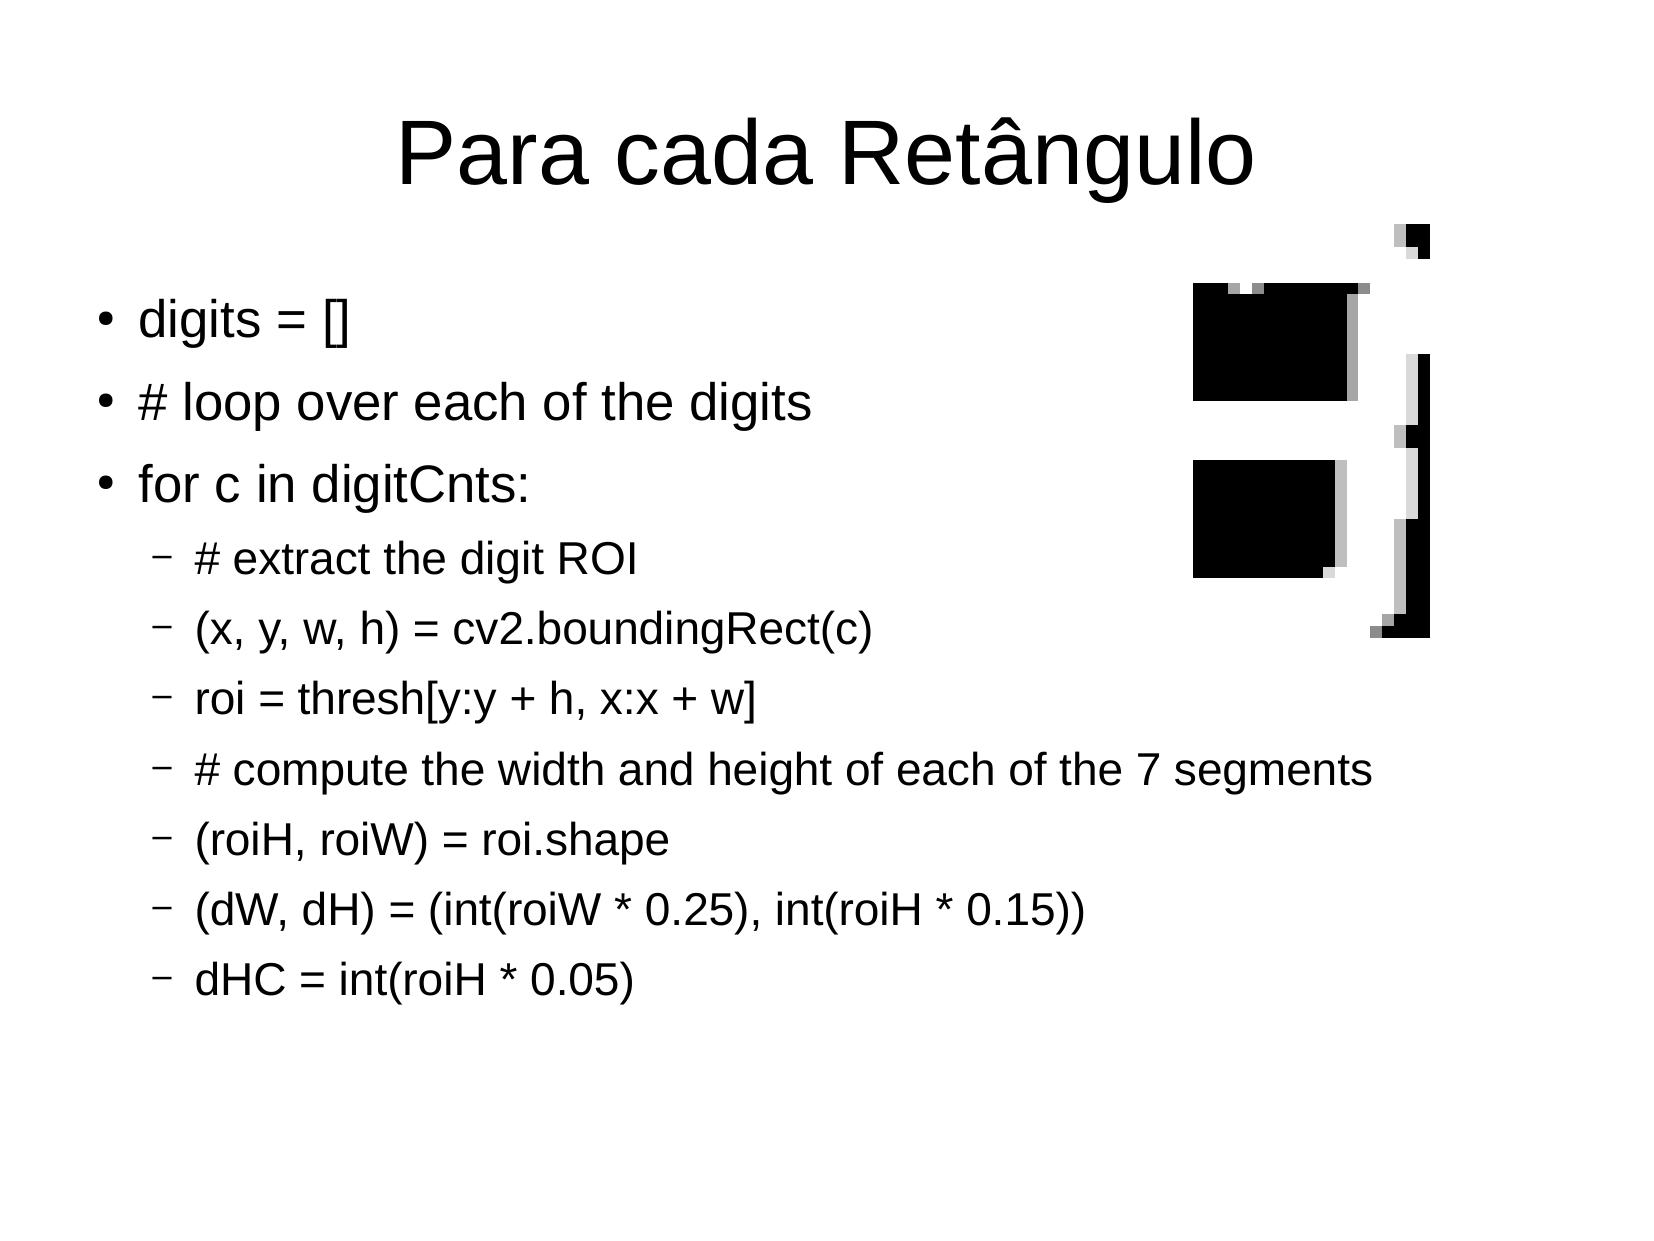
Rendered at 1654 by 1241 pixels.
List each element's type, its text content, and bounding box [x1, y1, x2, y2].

list digits = [] # loop over each of the digits for c in digitCnts: # extract the digit ROI (x, y, w, h) = cv2.boundingRect(c) roi = thresh[y:y + h, x:x + w] # compute the width and height of each of the 7 segments (roiH, roiW) = roi.shape (dW, dH) = (int(roiW * 0.25), int(roiH * 0.15)) dHC = int(roiH * 0.05) [82, 290, 1571, 1010]
picture [1193, 224, 1430, 638]
title Para cada Retângulo [82, 49, 1571, 257]
